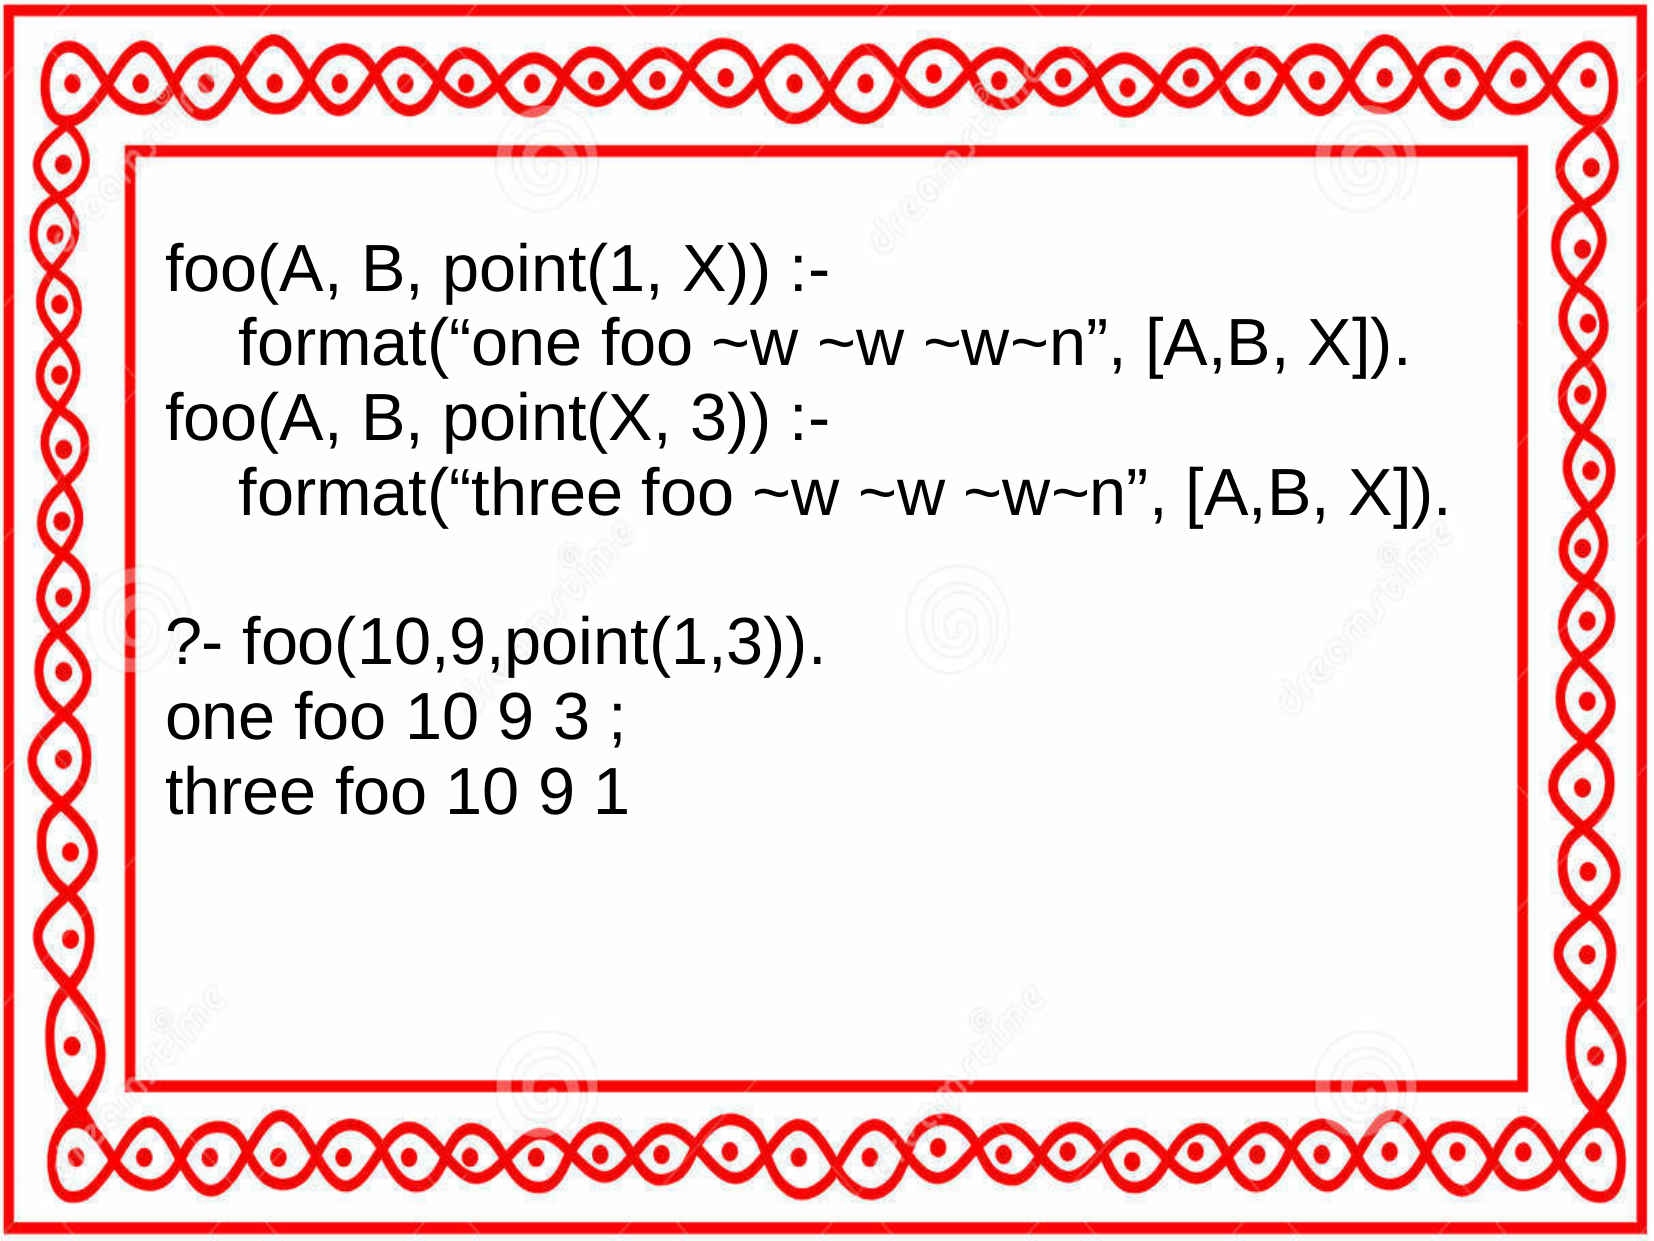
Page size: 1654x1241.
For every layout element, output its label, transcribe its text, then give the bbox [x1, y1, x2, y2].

subtitle foo(A, B, point(1, X)) :- format(“one foo ~w ~w ~w~n”, [A,B, X]). foo(A, B, point(X, 3)) :- format(“three foo ~w ~w ~w~n”, [A,B, X]). ?- foo(10,9,point(1,3)). one foo 10 9 3 ; three foo 10 9 1 [165, 49, 1571, 1010]
picture [0, 0, 1654, 1241]
